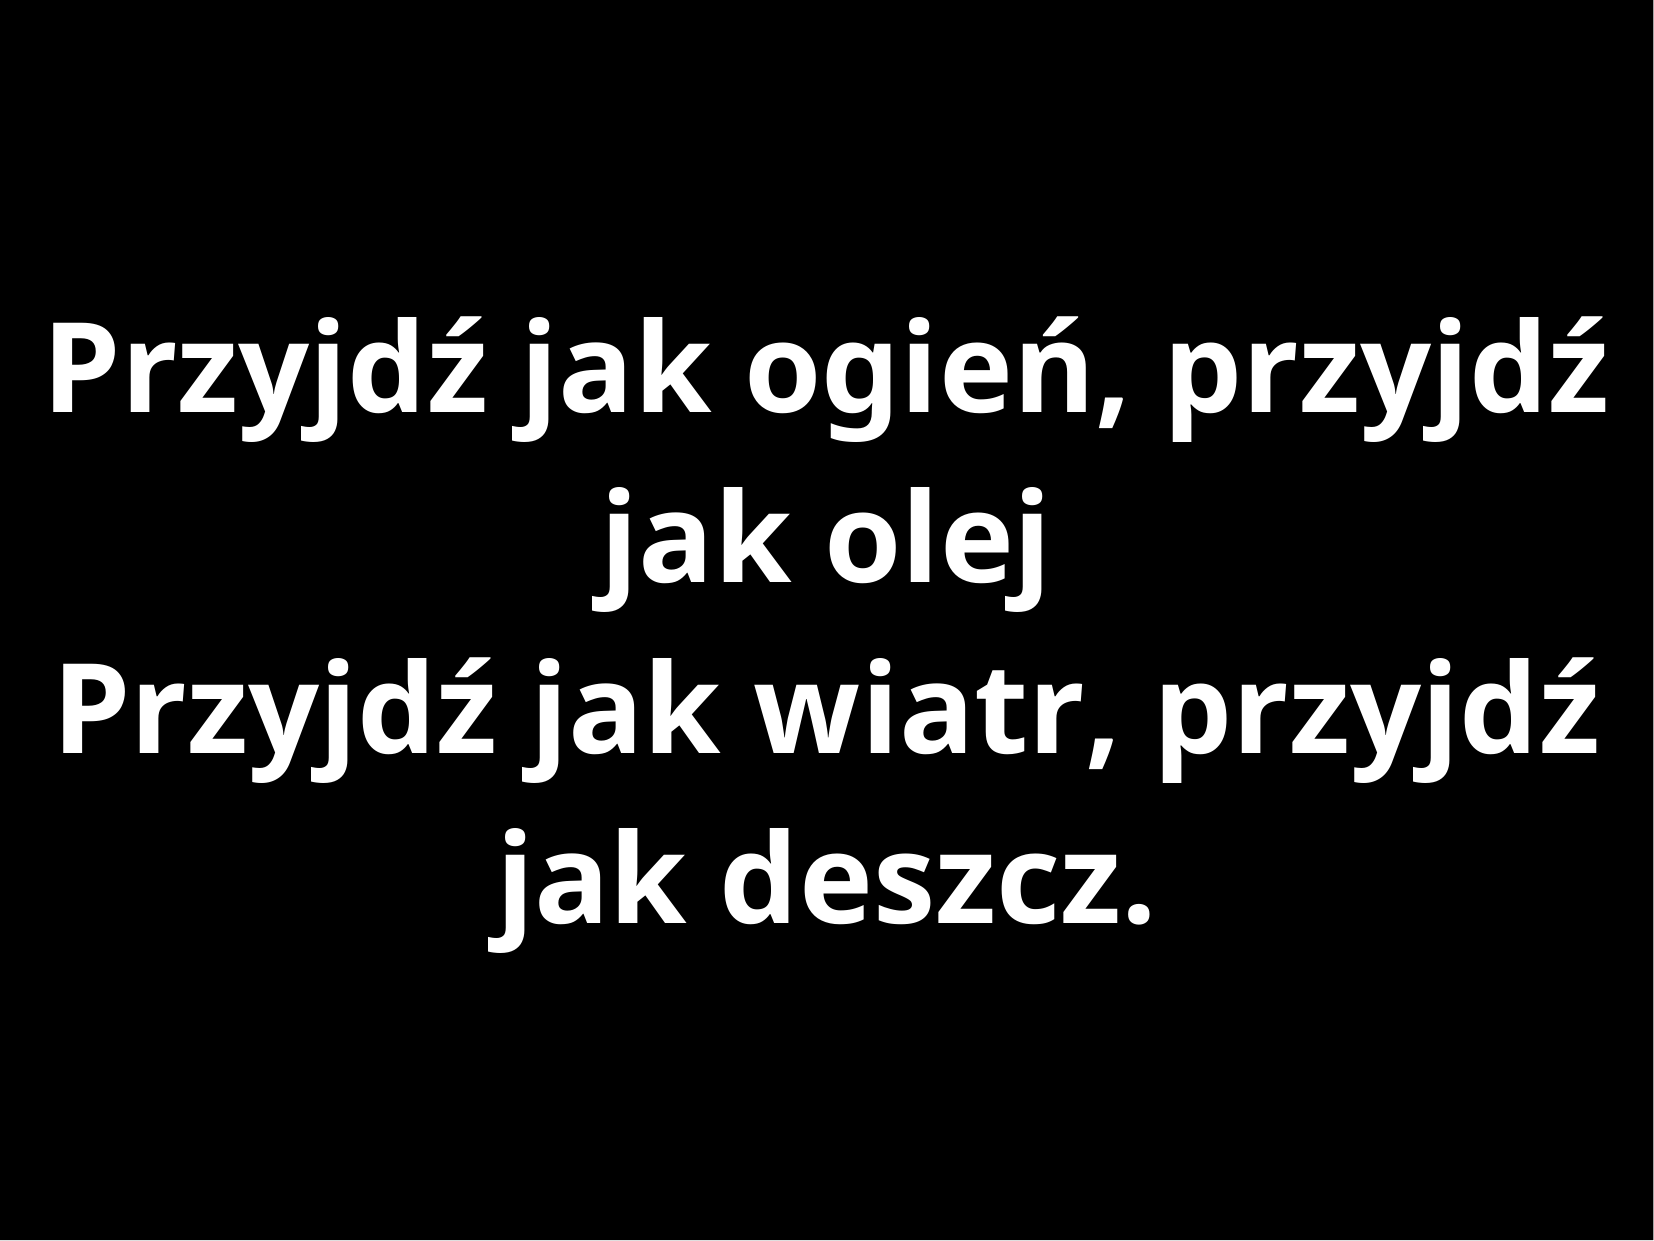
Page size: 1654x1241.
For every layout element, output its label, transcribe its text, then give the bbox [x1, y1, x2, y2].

title Przyjdź jak ogień, przyjdź jak olej Przyjdź jak wiatr, przyjdź jak deszcz. [0, 0, 1654, 1241]
